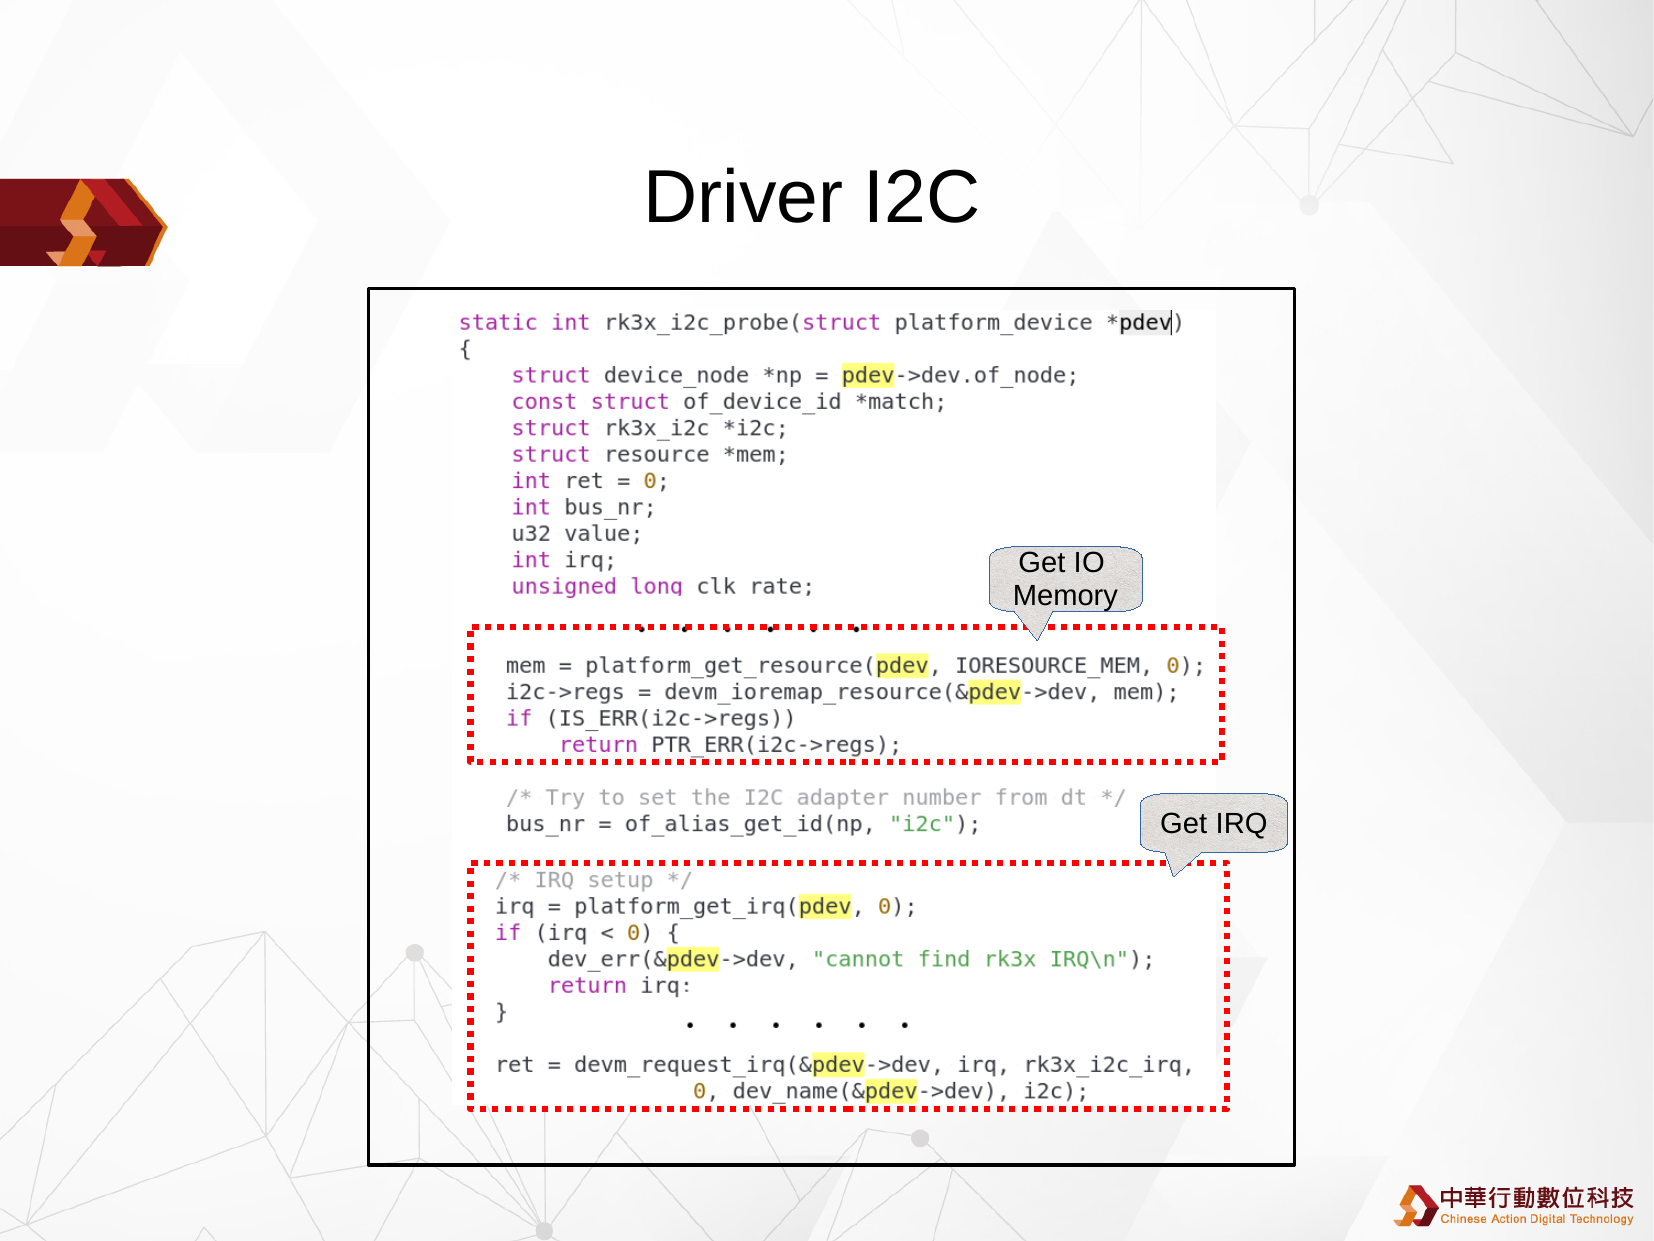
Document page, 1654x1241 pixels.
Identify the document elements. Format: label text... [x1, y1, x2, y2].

text_box Get IRQ [1140, 793, 1288, 877]
picture [0, 0, 1654, 1241]
text_box Get IO Memory [989, 546, 1143, 641]
title Driver I2C [118, 112, 1506, 281]
